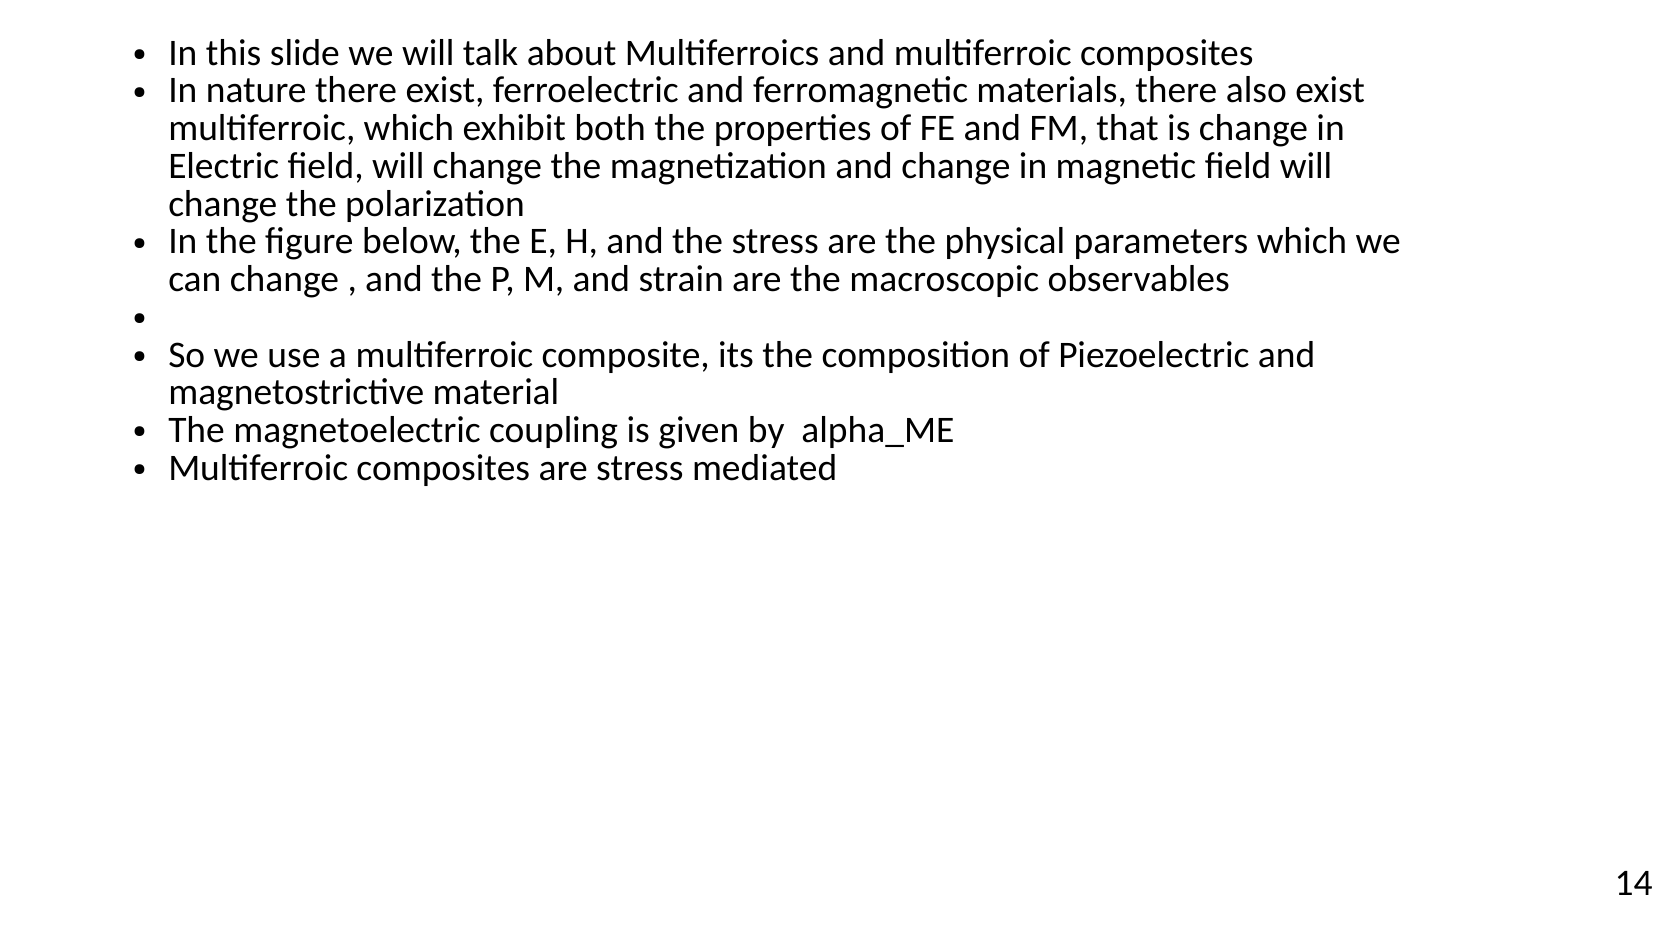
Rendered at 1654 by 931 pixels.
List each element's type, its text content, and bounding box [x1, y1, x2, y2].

text_box In this slide we will talk about Multiferroics and multiferroic composites In nature there exist, ferroelectric and ferromagnetic materials, there also exist multiferroic, which exhibit both the properties of FE and FM, that is change in Electric field, will change the magnetization and change in magnetic field will change the polarization In the figure below, the E, H, and the stress are the physical parameters which we can change , and the P, M, and strain are the macroscopic observables So we use a multiferroic composite, its the composition of Piezoelectric and magnetostrictive material The magnetoelectric coupling is given by alpha_ME Multiferroic composites are stress mediated [118, 29, 1447, 724]
text_box <number> [1479, 860, 1654, 931]
